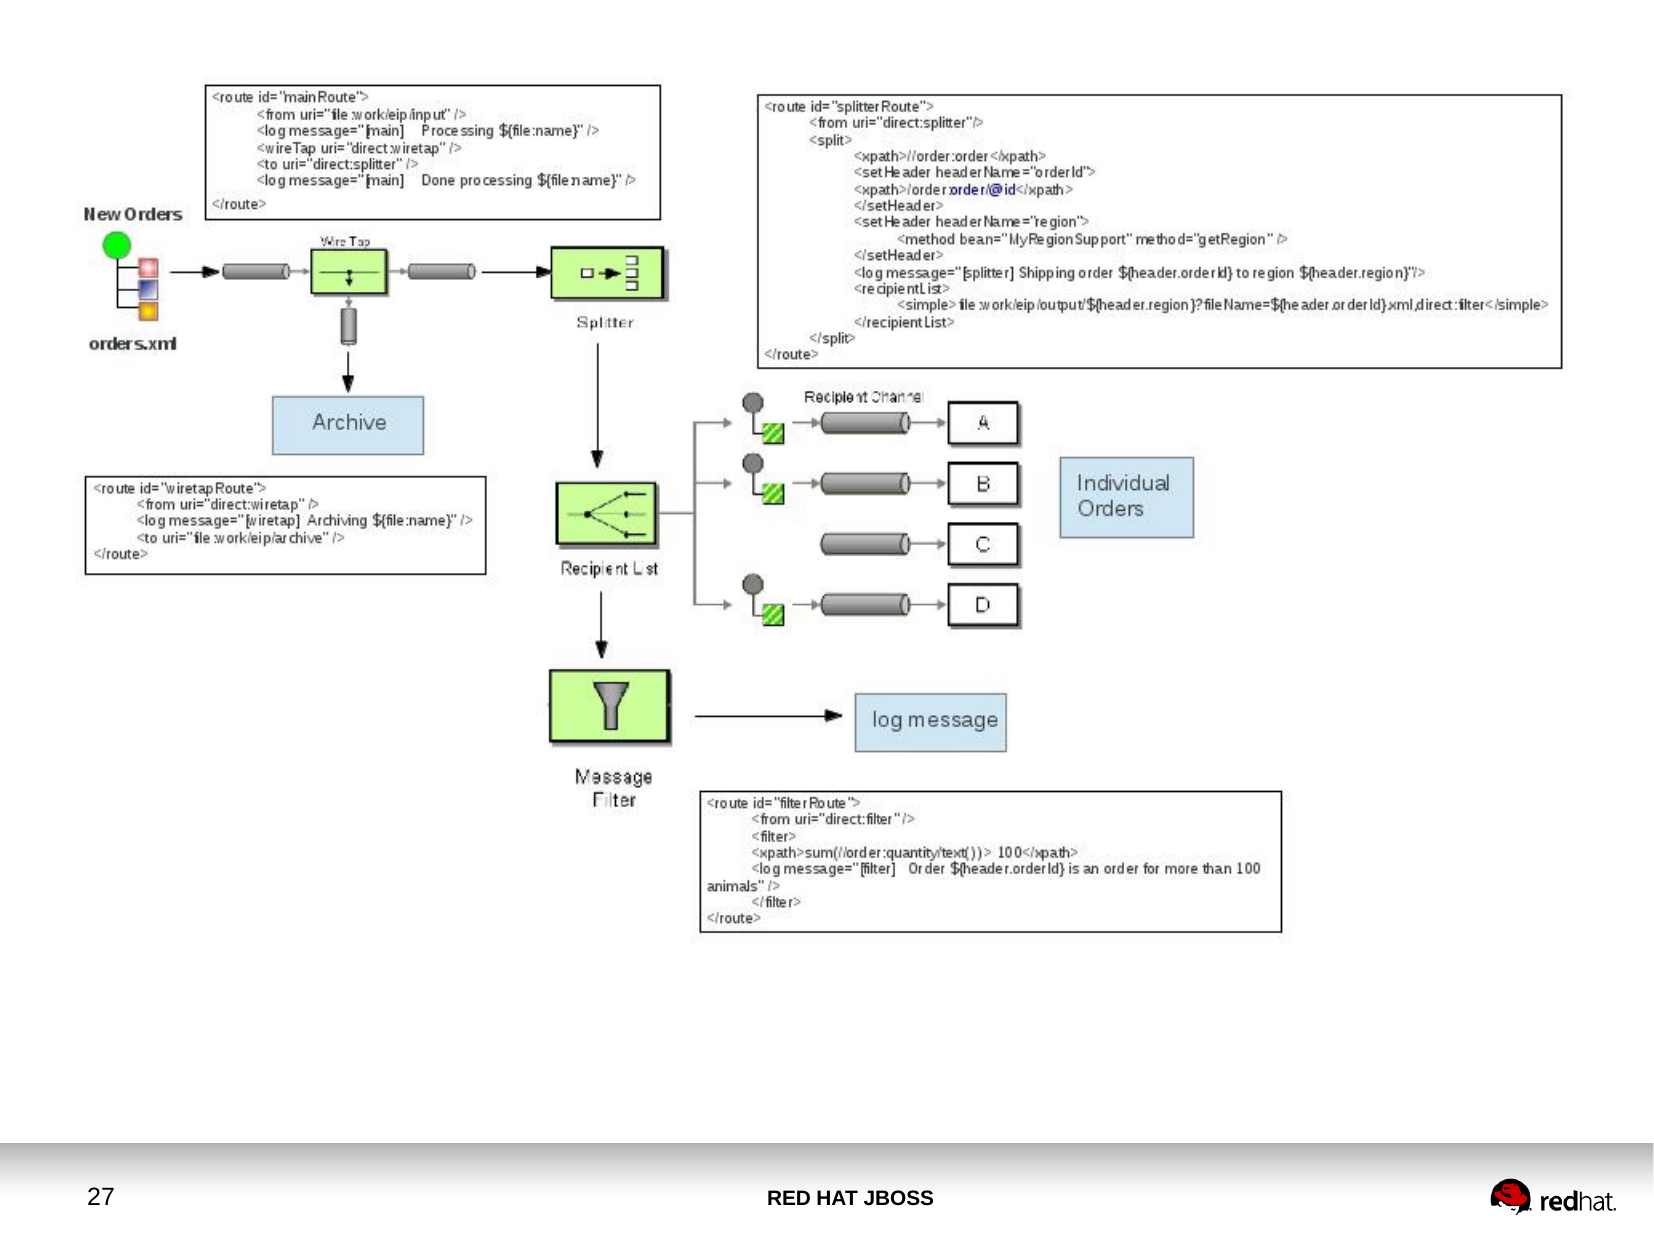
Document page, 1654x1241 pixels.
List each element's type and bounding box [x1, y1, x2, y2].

picture [0, 1143, 1654, 1241]
picture [37, 37, 1638, 1013]
